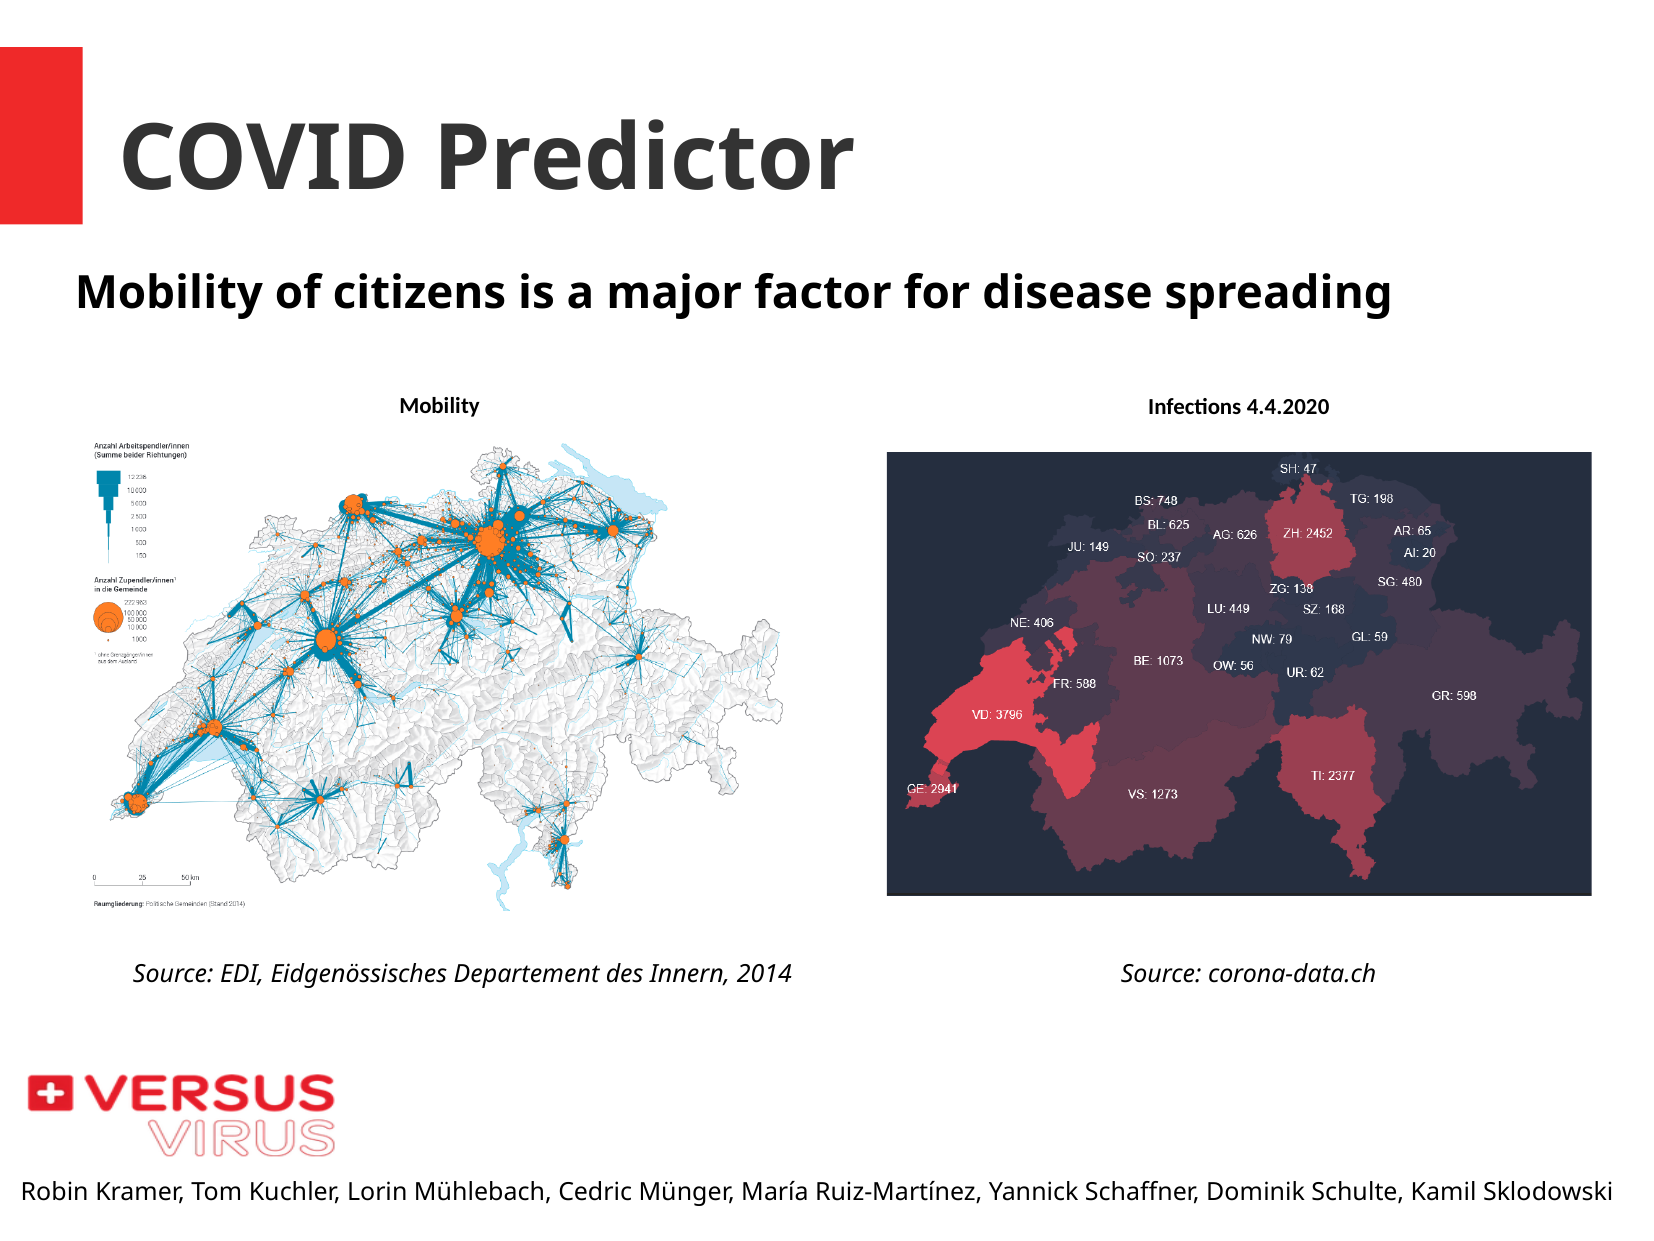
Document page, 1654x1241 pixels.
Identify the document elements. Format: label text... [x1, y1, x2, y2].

text_box Source: corona-data.ch [1106, 948, 1373, 995]
picture [77, 437, 802, 911]
text_box Infections 4.4.2020 [1081, 383, 1397, 427]
text_box Mobility of citizens is a major factor for disease spreading [60, 251, 1581, 330]
text_box Source: EDI, Eidgenössisches Departement des Innern, 2014 [118, 948, 808, 998]
picture [886, 452, 1592, 896]
title COVID Predictor [118, 49, 1571, 251]
text_box Robin Kramer, Tom Kuchler, Lorin Mühlebach, Cedric Münger, María Ruiz-Martínez, Yannick Schaffner, Dominik Schulte, Kamil Sklodowski [11, 1175, 1632, 1223]
text_box Mobility [358, 383, 521, 427]
